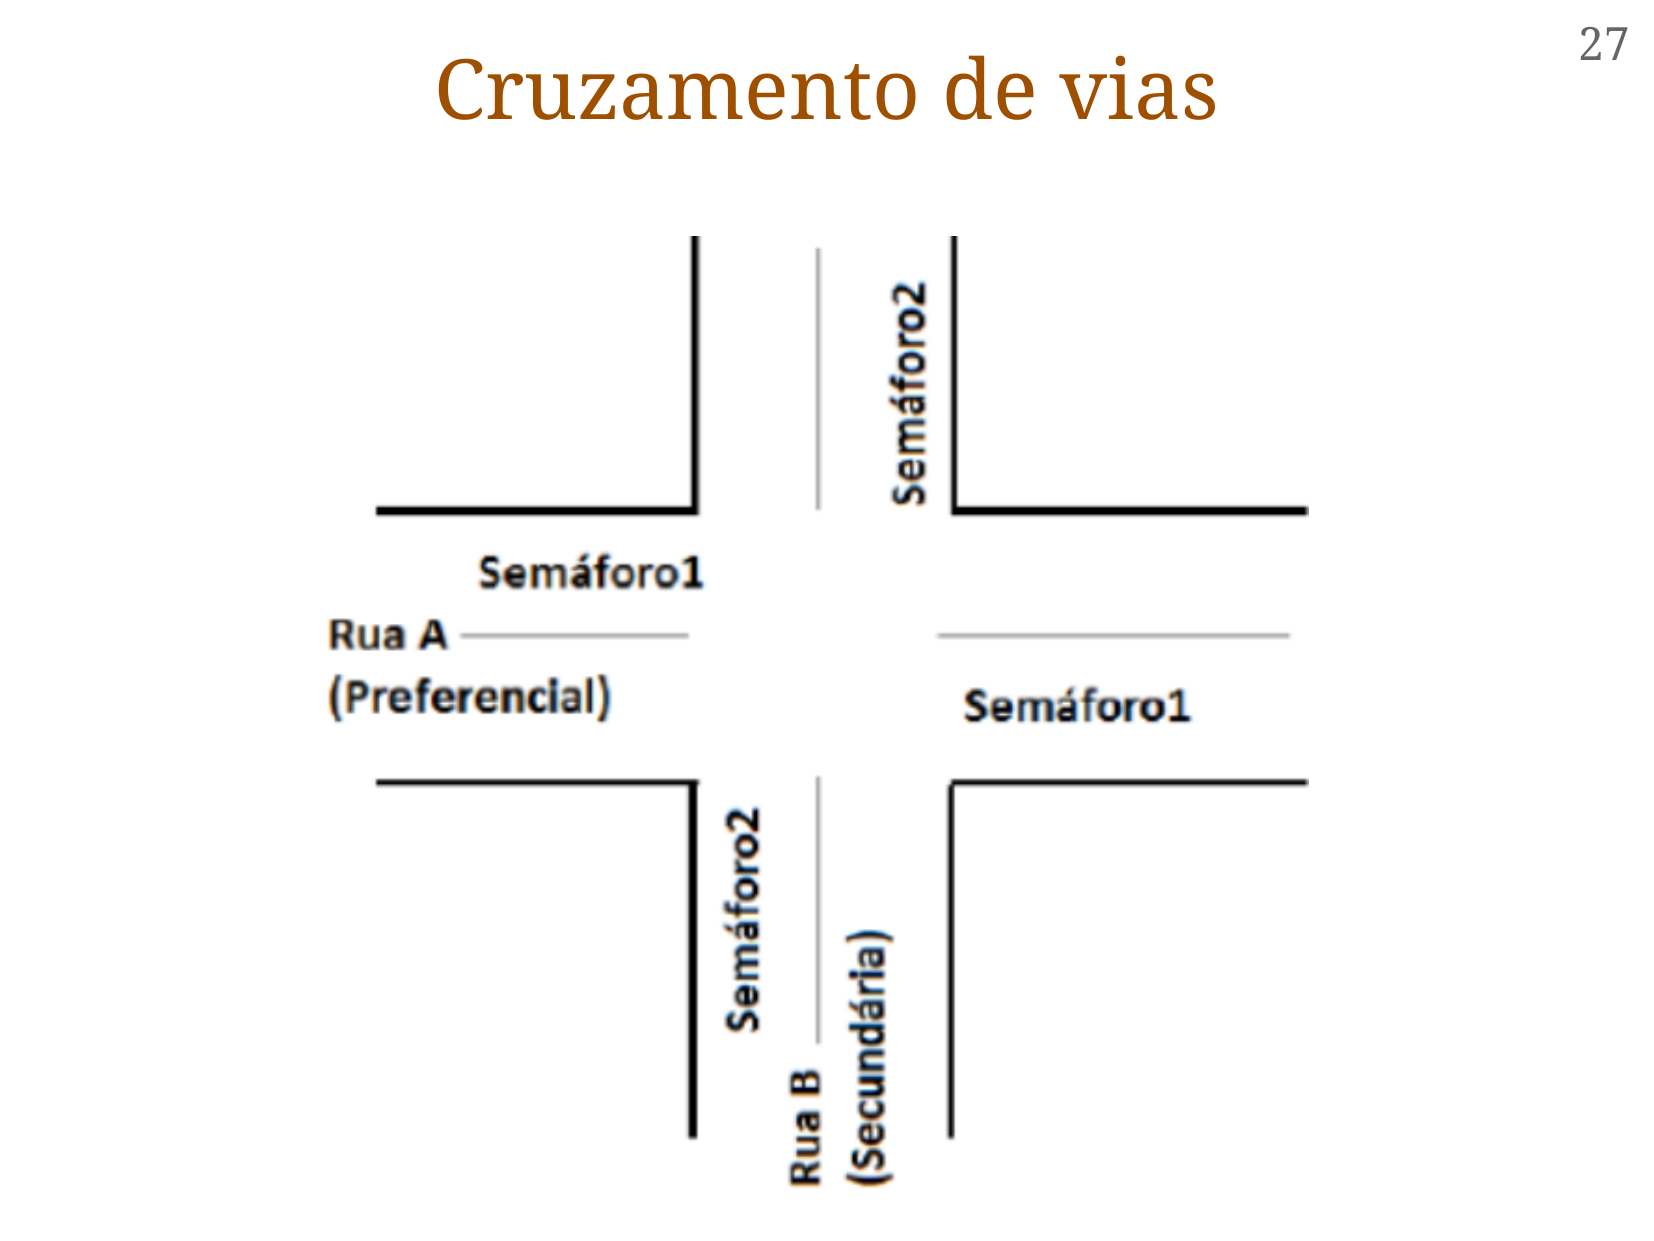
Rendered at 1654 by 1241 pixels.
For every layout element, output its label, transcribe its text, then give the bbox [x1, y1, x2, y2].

title Cruzamento de vias [59, 29, 1595, 148]
picture [309, 236, 1309, 1196]
